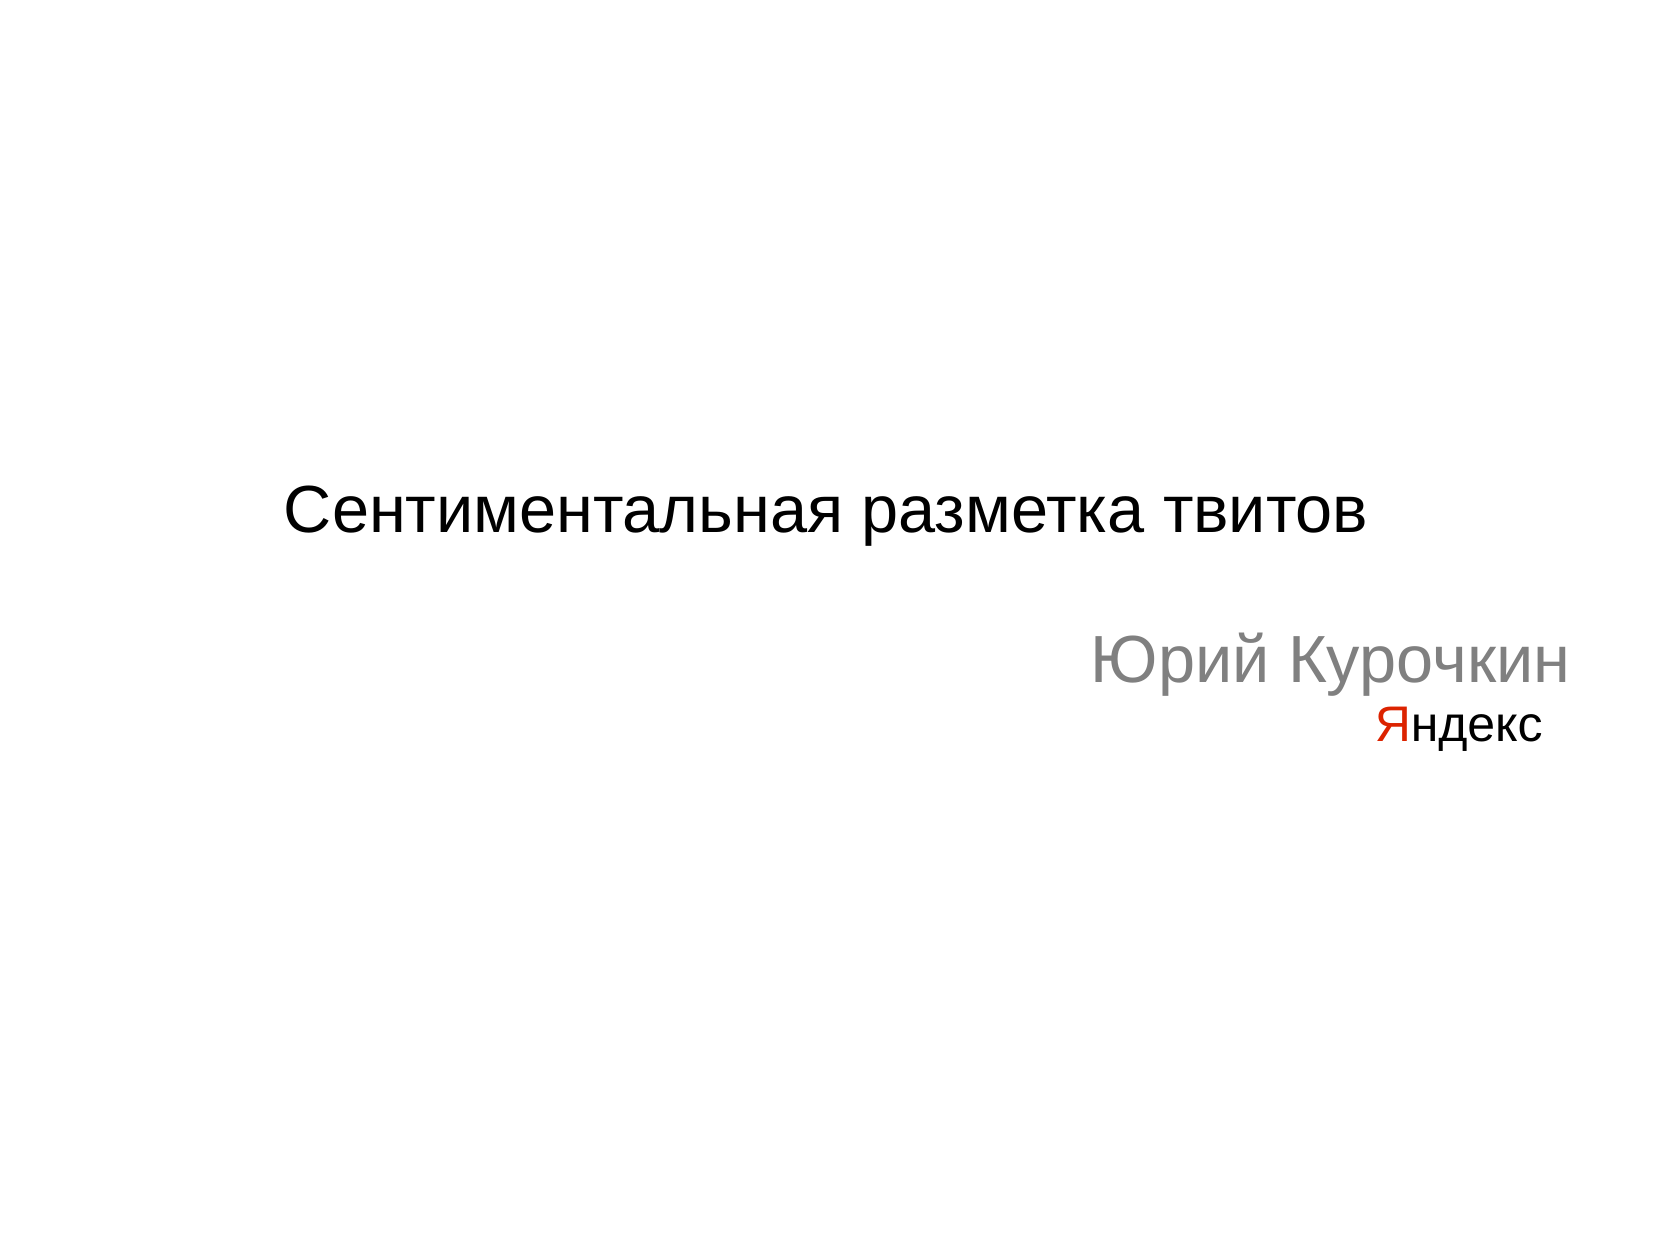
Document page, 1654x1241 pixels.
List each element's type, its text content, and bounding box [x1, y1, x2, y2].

subtitle Сентиментальная разметка твитов Юрий Курочкин Яндекс [82, 290, 1571, 1010]
